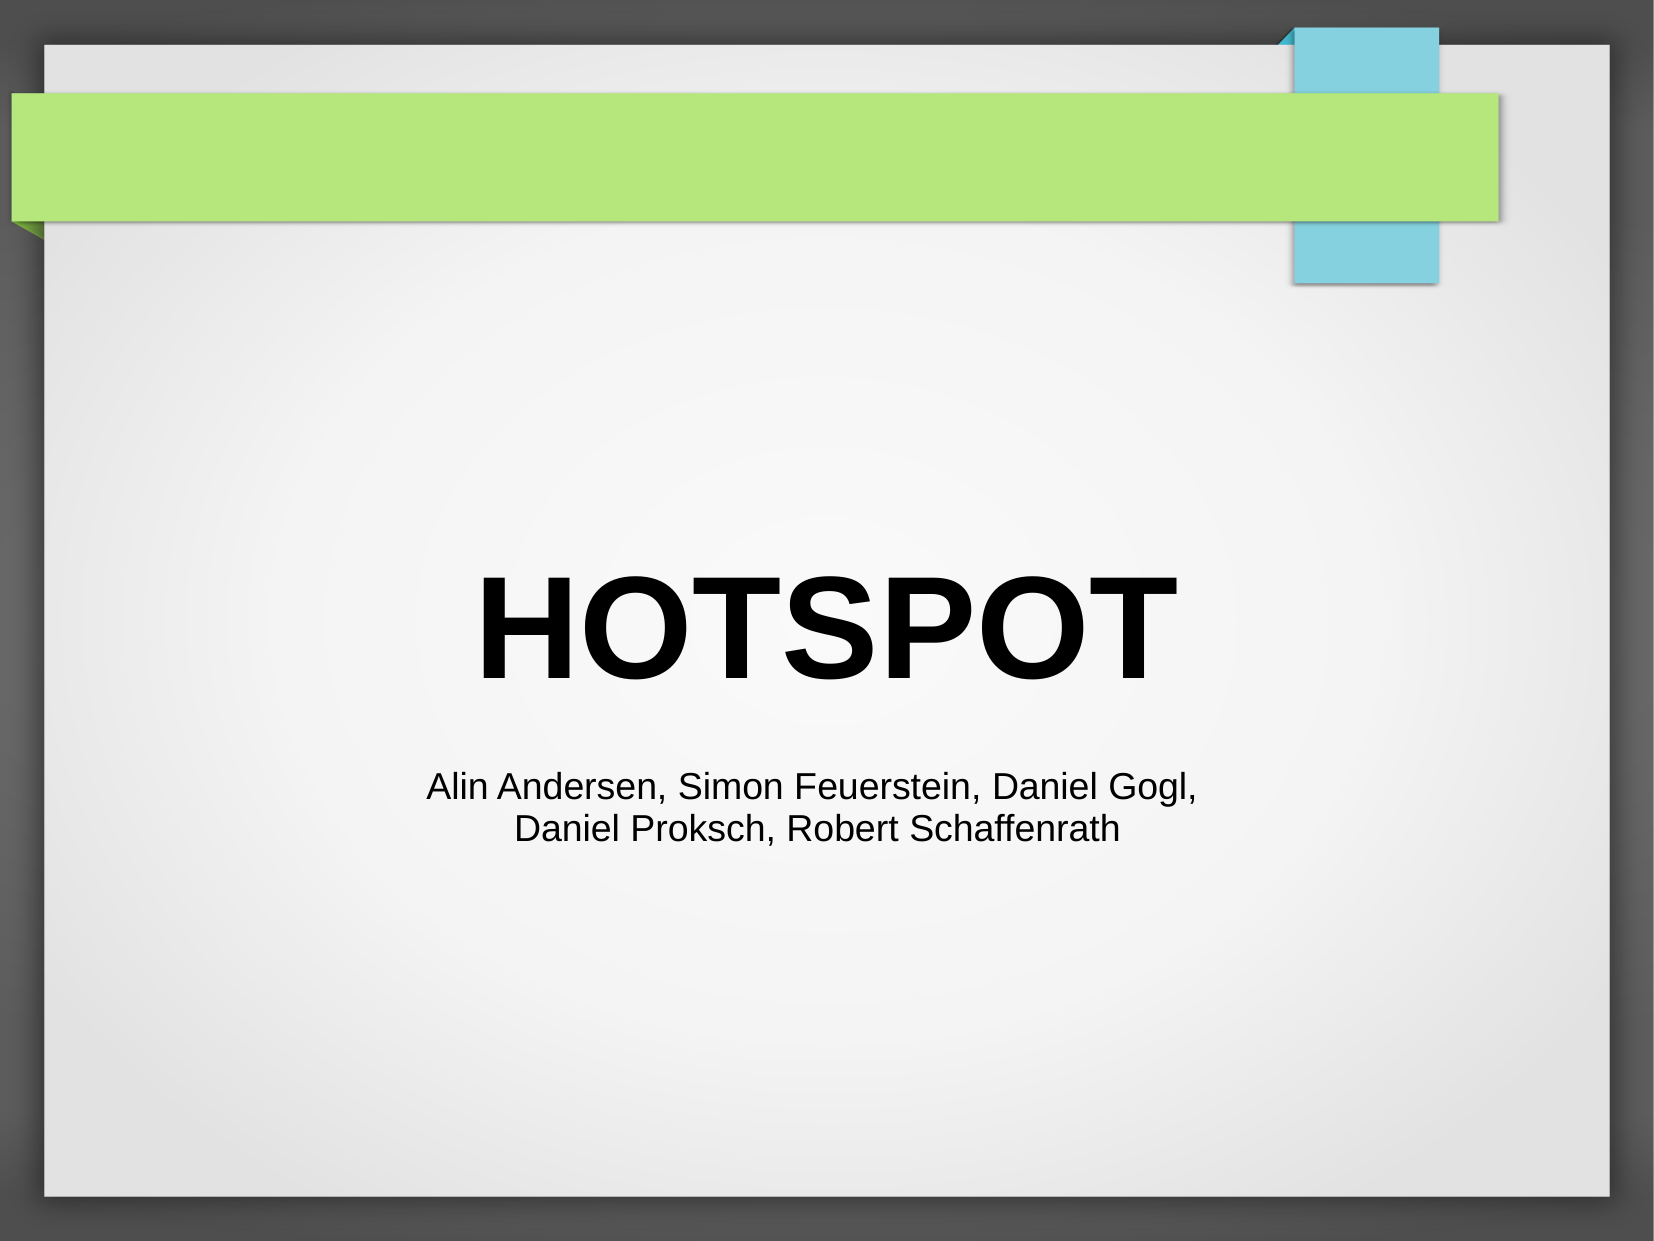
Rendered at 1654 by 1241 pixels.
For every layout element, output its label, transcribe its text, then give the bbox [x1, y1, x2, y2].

picture [0, 0, 1654, 1241]
subtitle HOTSPOT [82, 295, 1571, 961]
text_box Alin Andersen, Simon Feuerstein, Daniel Gogl, Daniel Proksch, Robert Schaffenrath [330, 757, 1306, 886]
